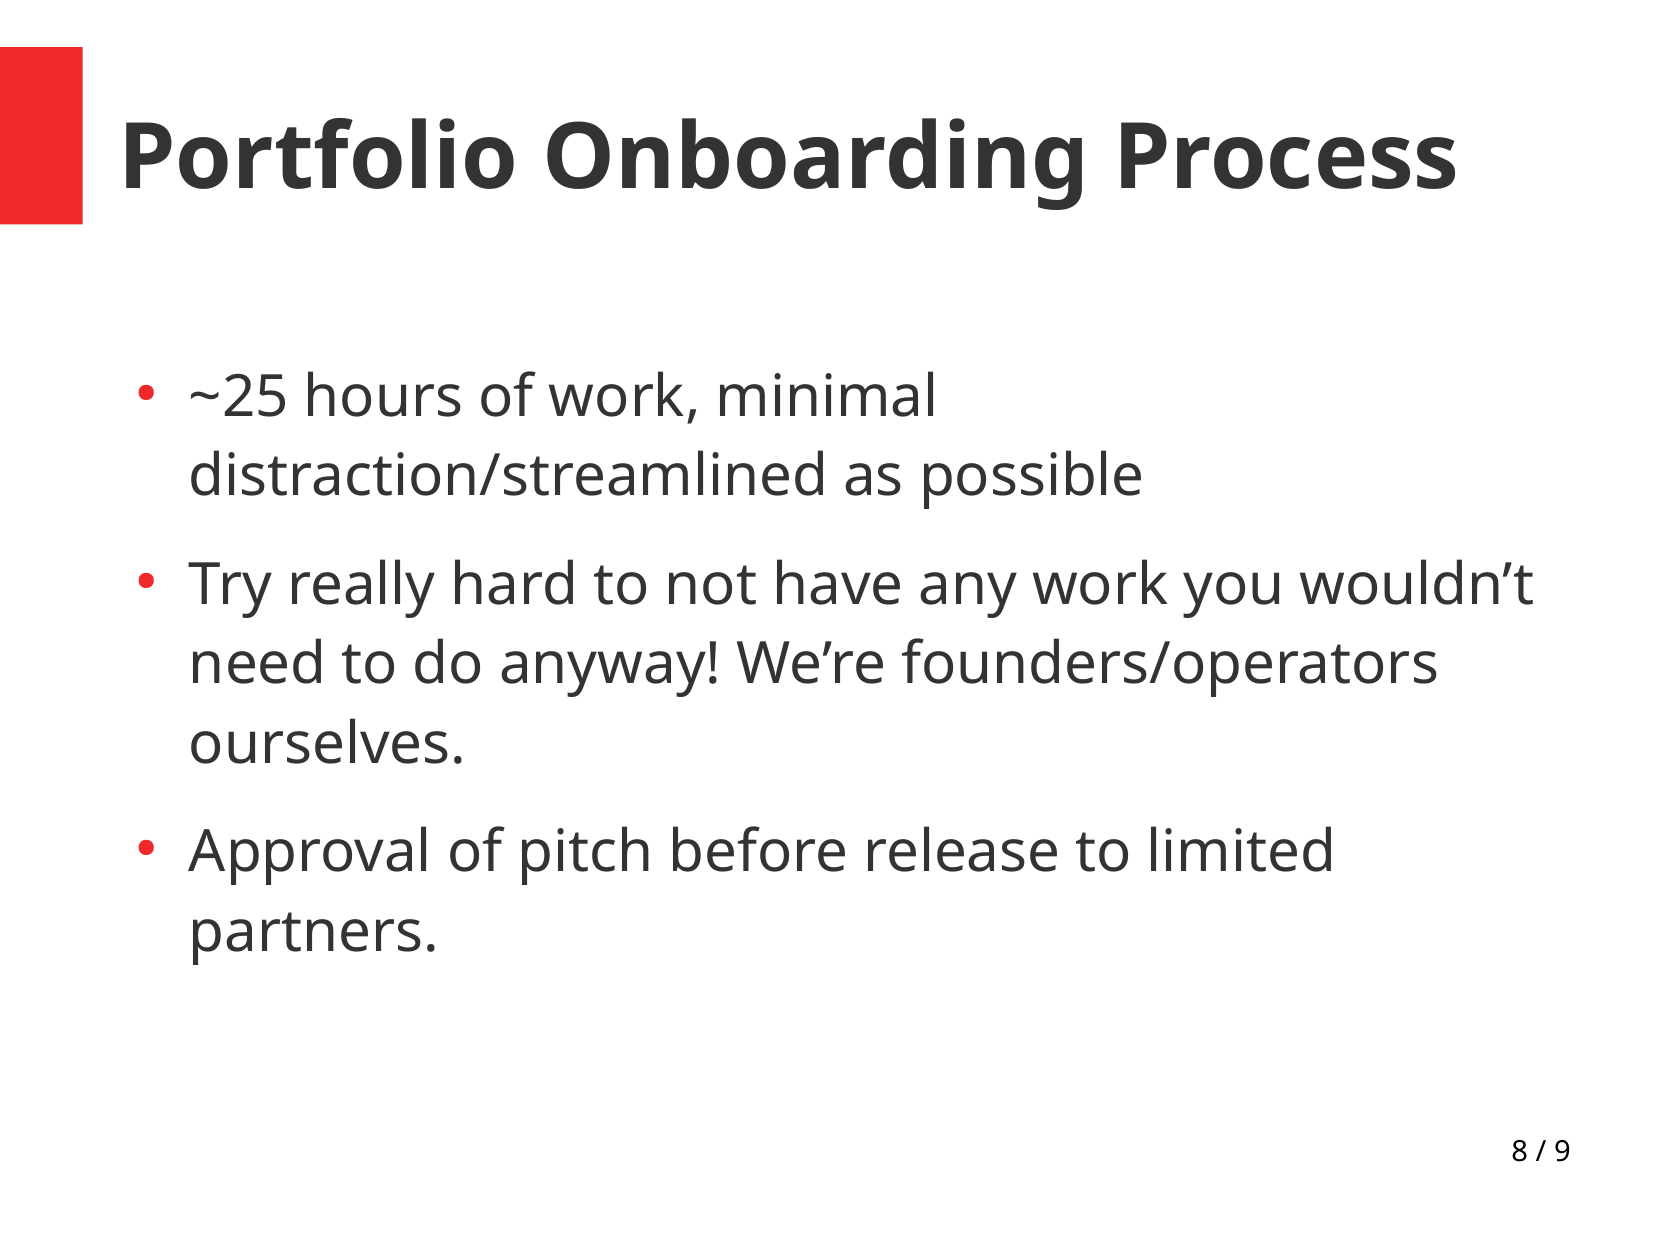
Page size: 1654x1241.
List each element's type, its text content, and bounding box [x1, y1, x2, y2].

title Portfolio Onboarding Process [118, 49, 1571, 257]
list ~25 hours of work, minimal distraction/streamlined as possible Try really hard to not have any work you wouldn’t need to do anyway! We’re founders/operators ourselves. Approval of pitch before release to limited partners. [118, 354, 1536, 1074]
